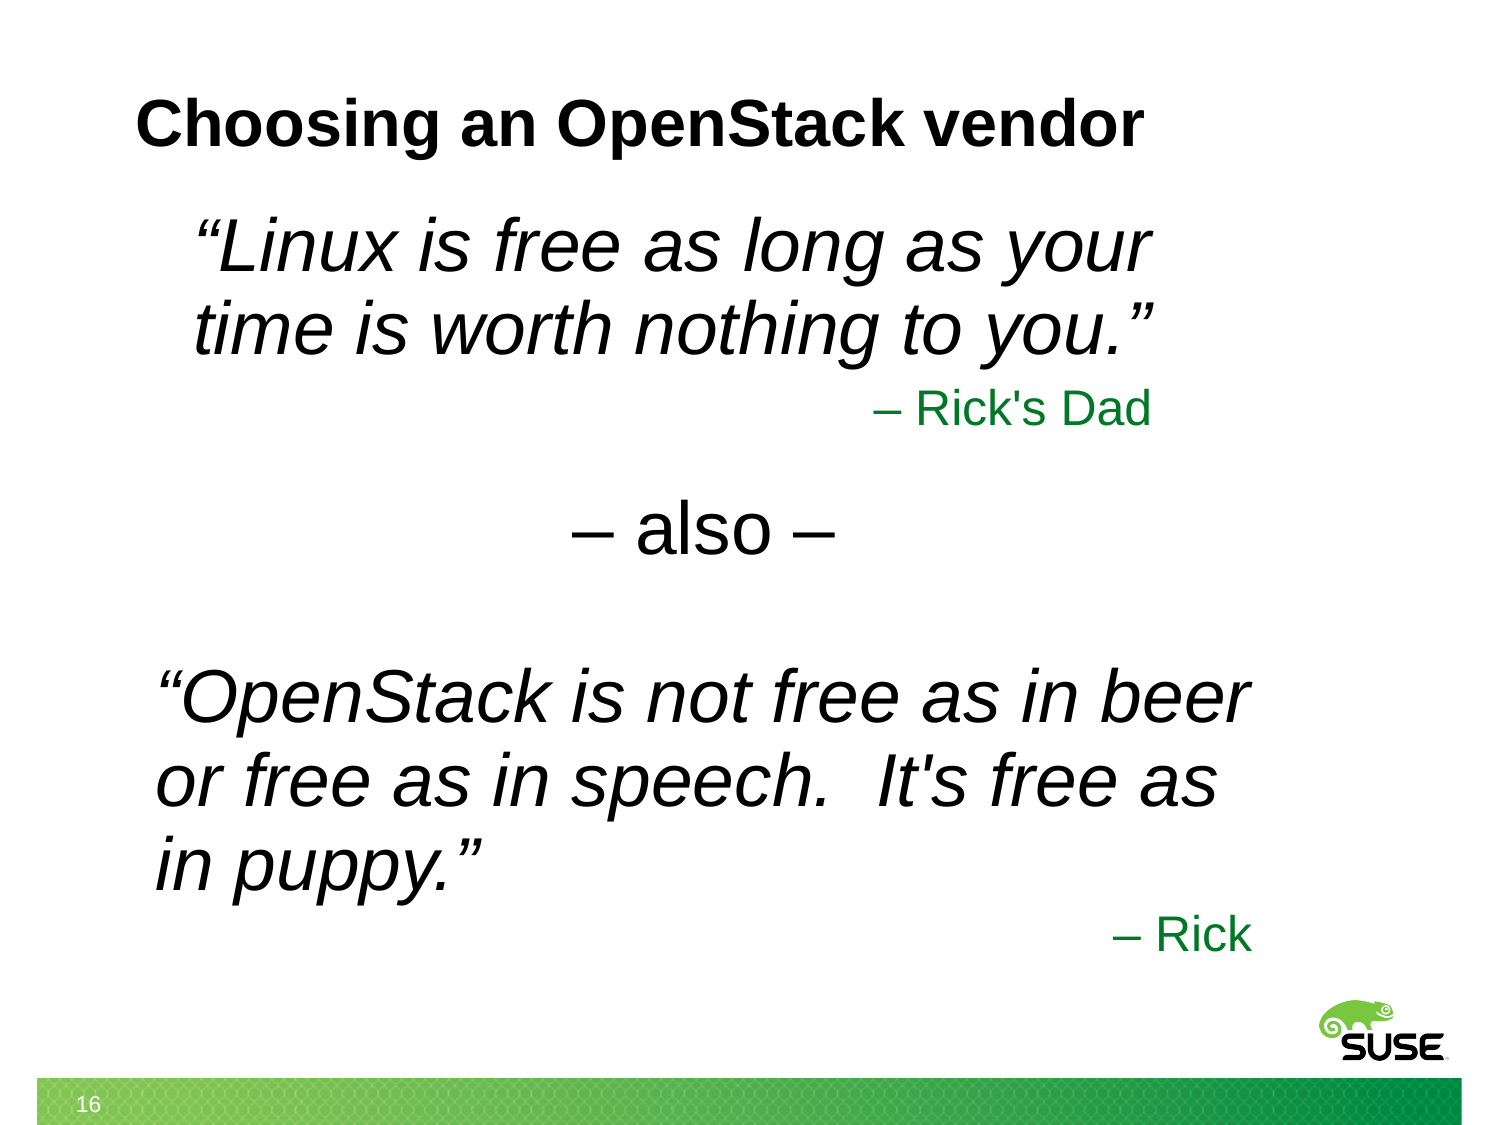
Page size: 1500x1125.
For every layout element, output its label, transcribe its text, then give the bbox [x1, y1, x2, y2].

list “Linux is free as long as your time is worth nothing to you.” – Rick's Dad [165, 203, 1231, 479]
text_box – also – “OpenStack is not free as in beer or free as in speech. It's free as in puppy.” – Rick [105, 479, 1291, 970]
title Choosing an OpenStack vendor [135, 41, 1372, 204]
picture [37, 1078, 1462, 1125]
picture [1319, 1000, 1449, 1061]
